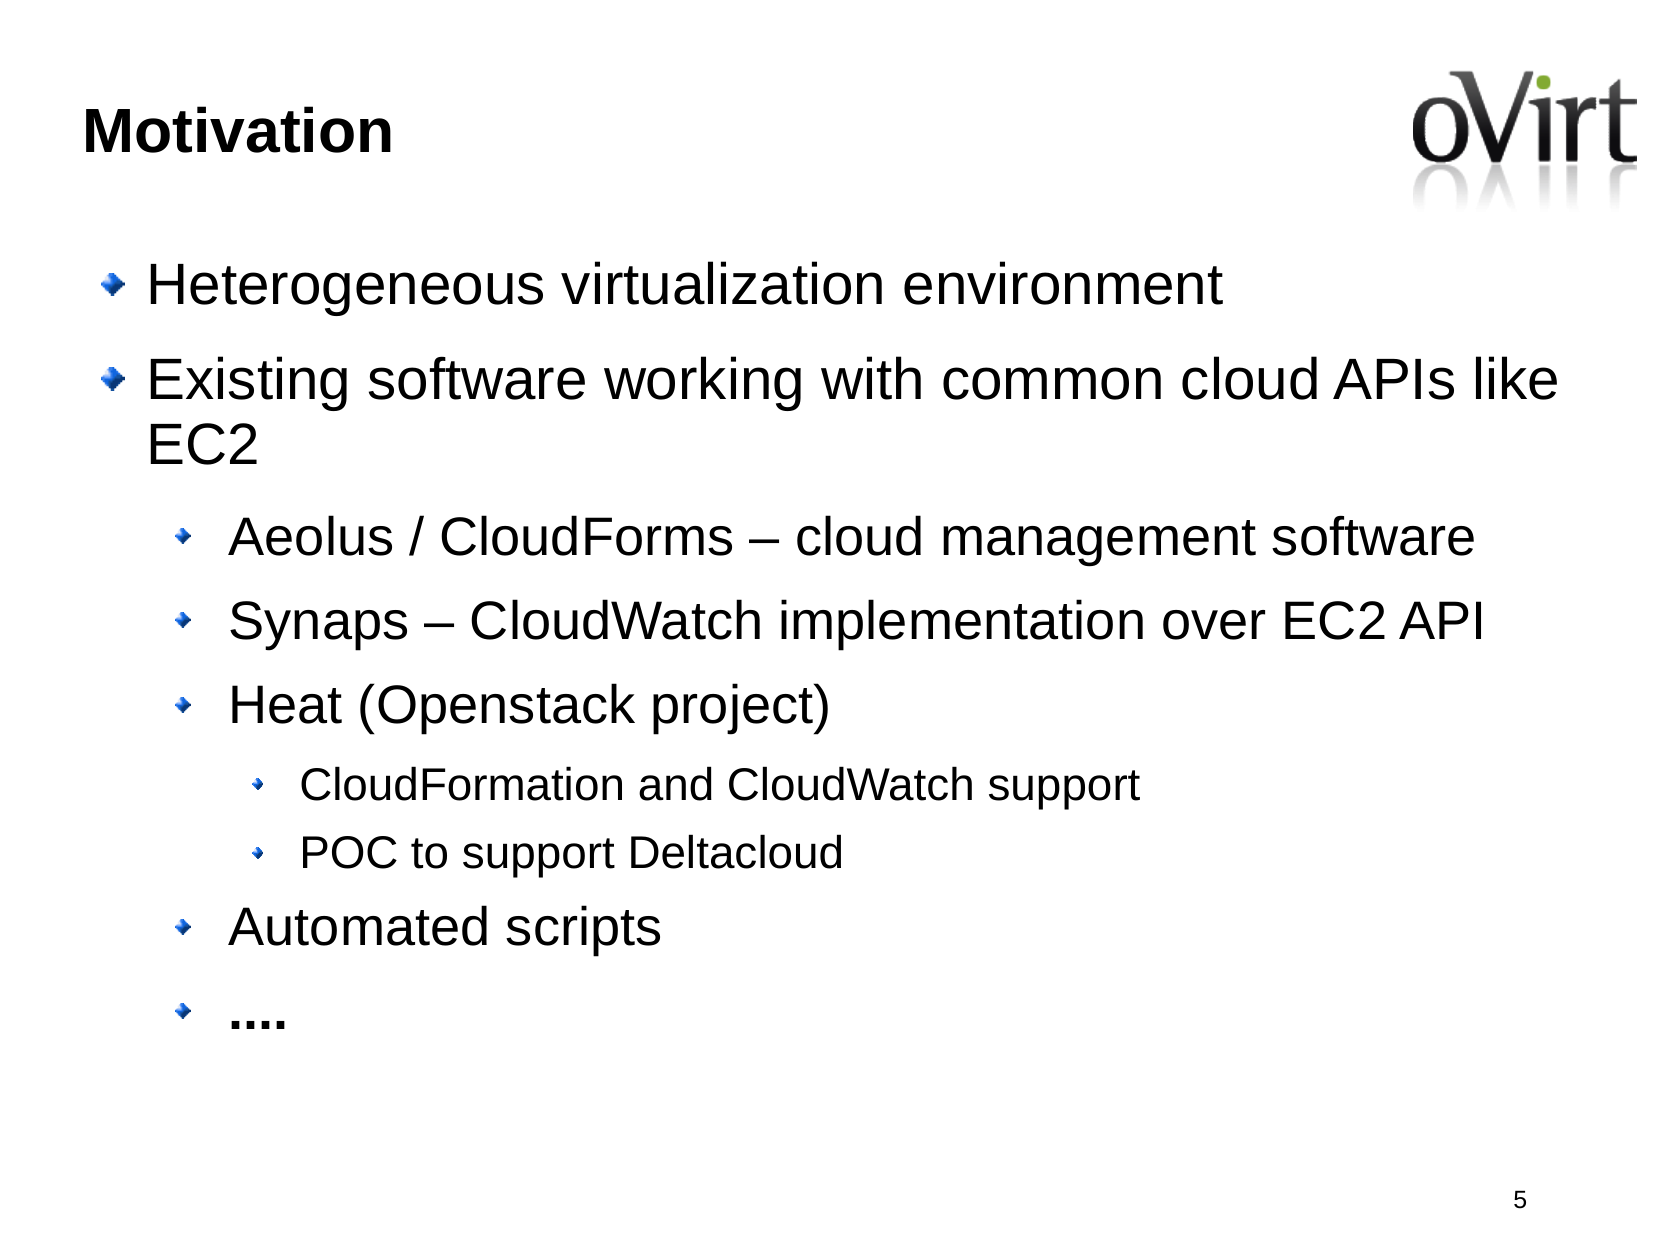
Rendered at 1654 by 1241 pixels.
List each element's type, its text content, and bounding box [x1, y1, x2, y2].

list Heterogeneous virtualization environment Existing software working with common cloud APIs like EC2 Aeolus / CloudForms – cloud management software Synaps – CloudWatch implementation over EC2 API Heat (Openstack project) CloudFormation and CloudWatch support POC to support Deltacloud Automated scripts .... [86, 251, 1576, 1046]
picture [1413, 63, 1637, 212]
title Motivation [82, 37, 1303, 226]
